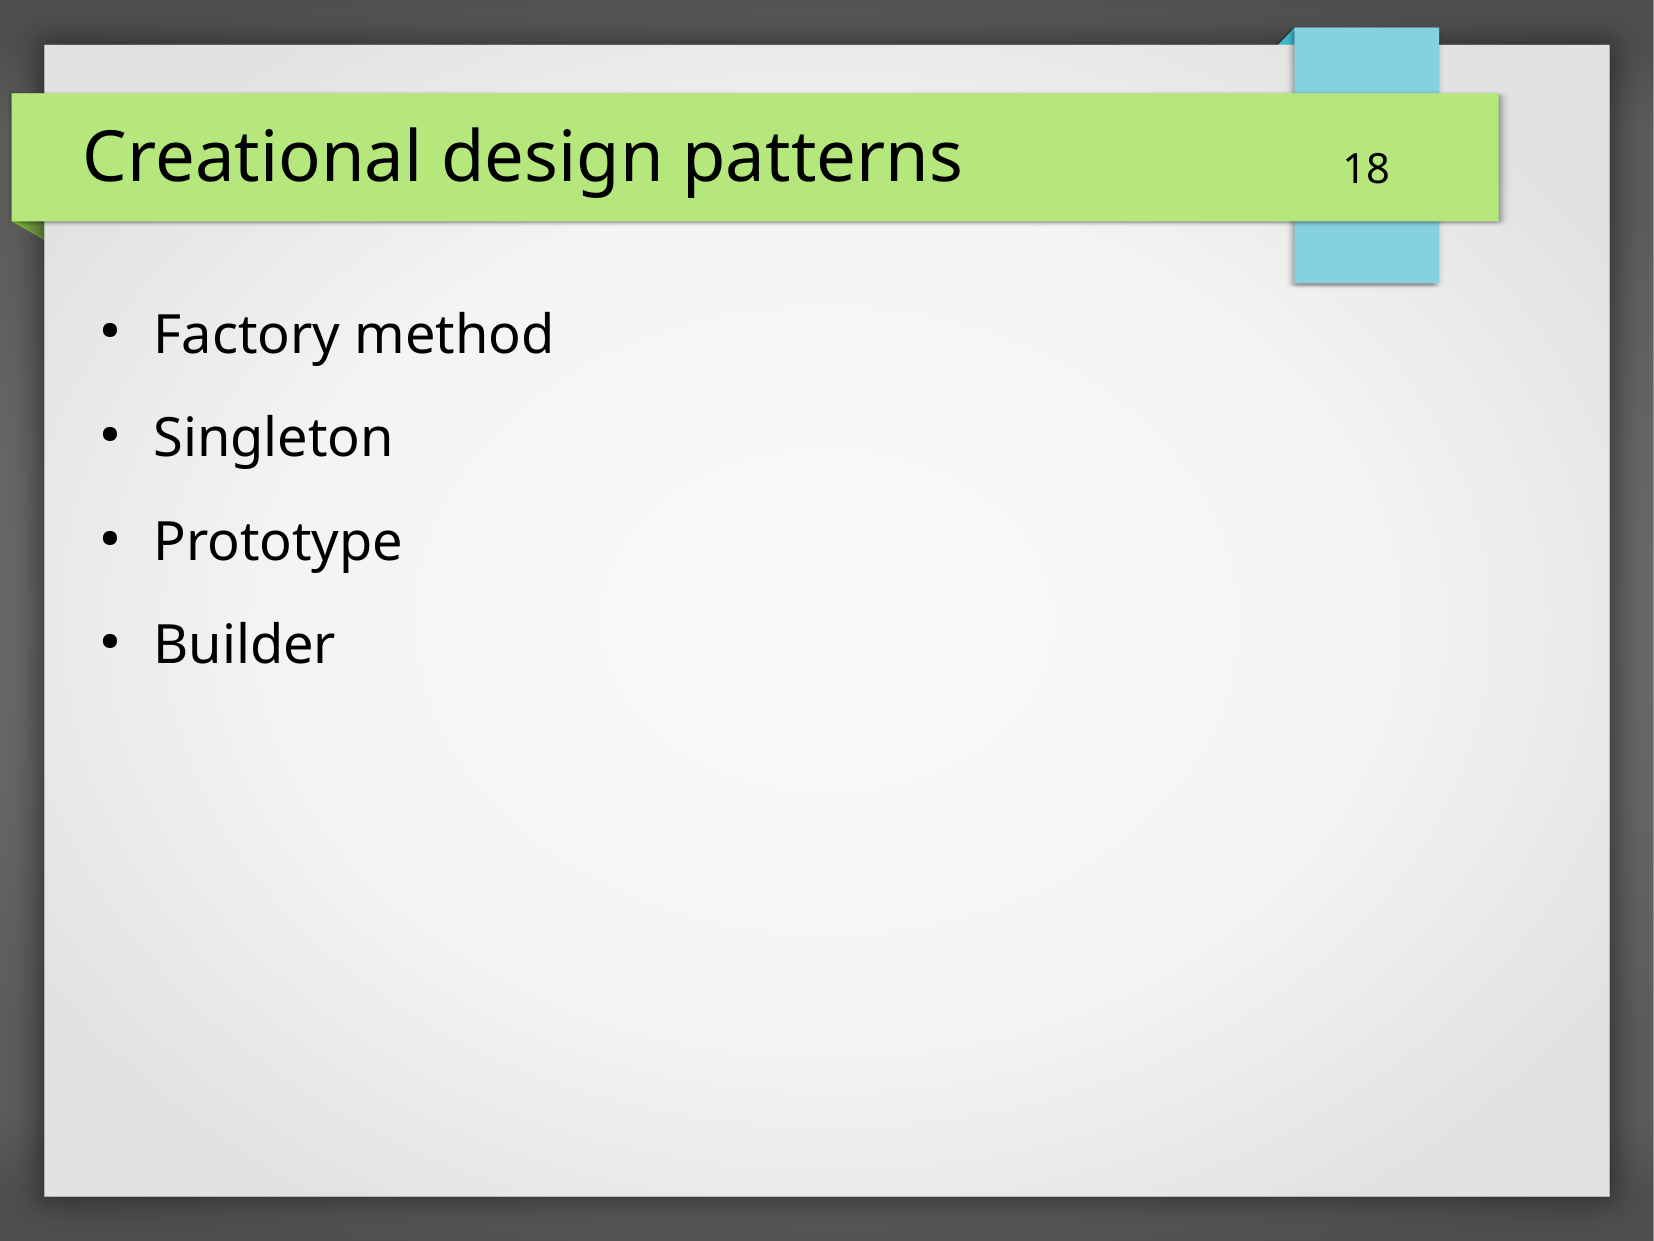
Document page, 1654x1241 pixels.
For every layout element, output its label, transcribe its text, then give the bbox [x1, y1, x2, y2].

title Creational design patterns [82, 94, 1264, 213]
text_box <number> [1254, 131, 1479, 207]
picture [0, 0, 1654, 1241]
list Factory method Singleton Prototype Builder [82, 295, 1571, 1015]
